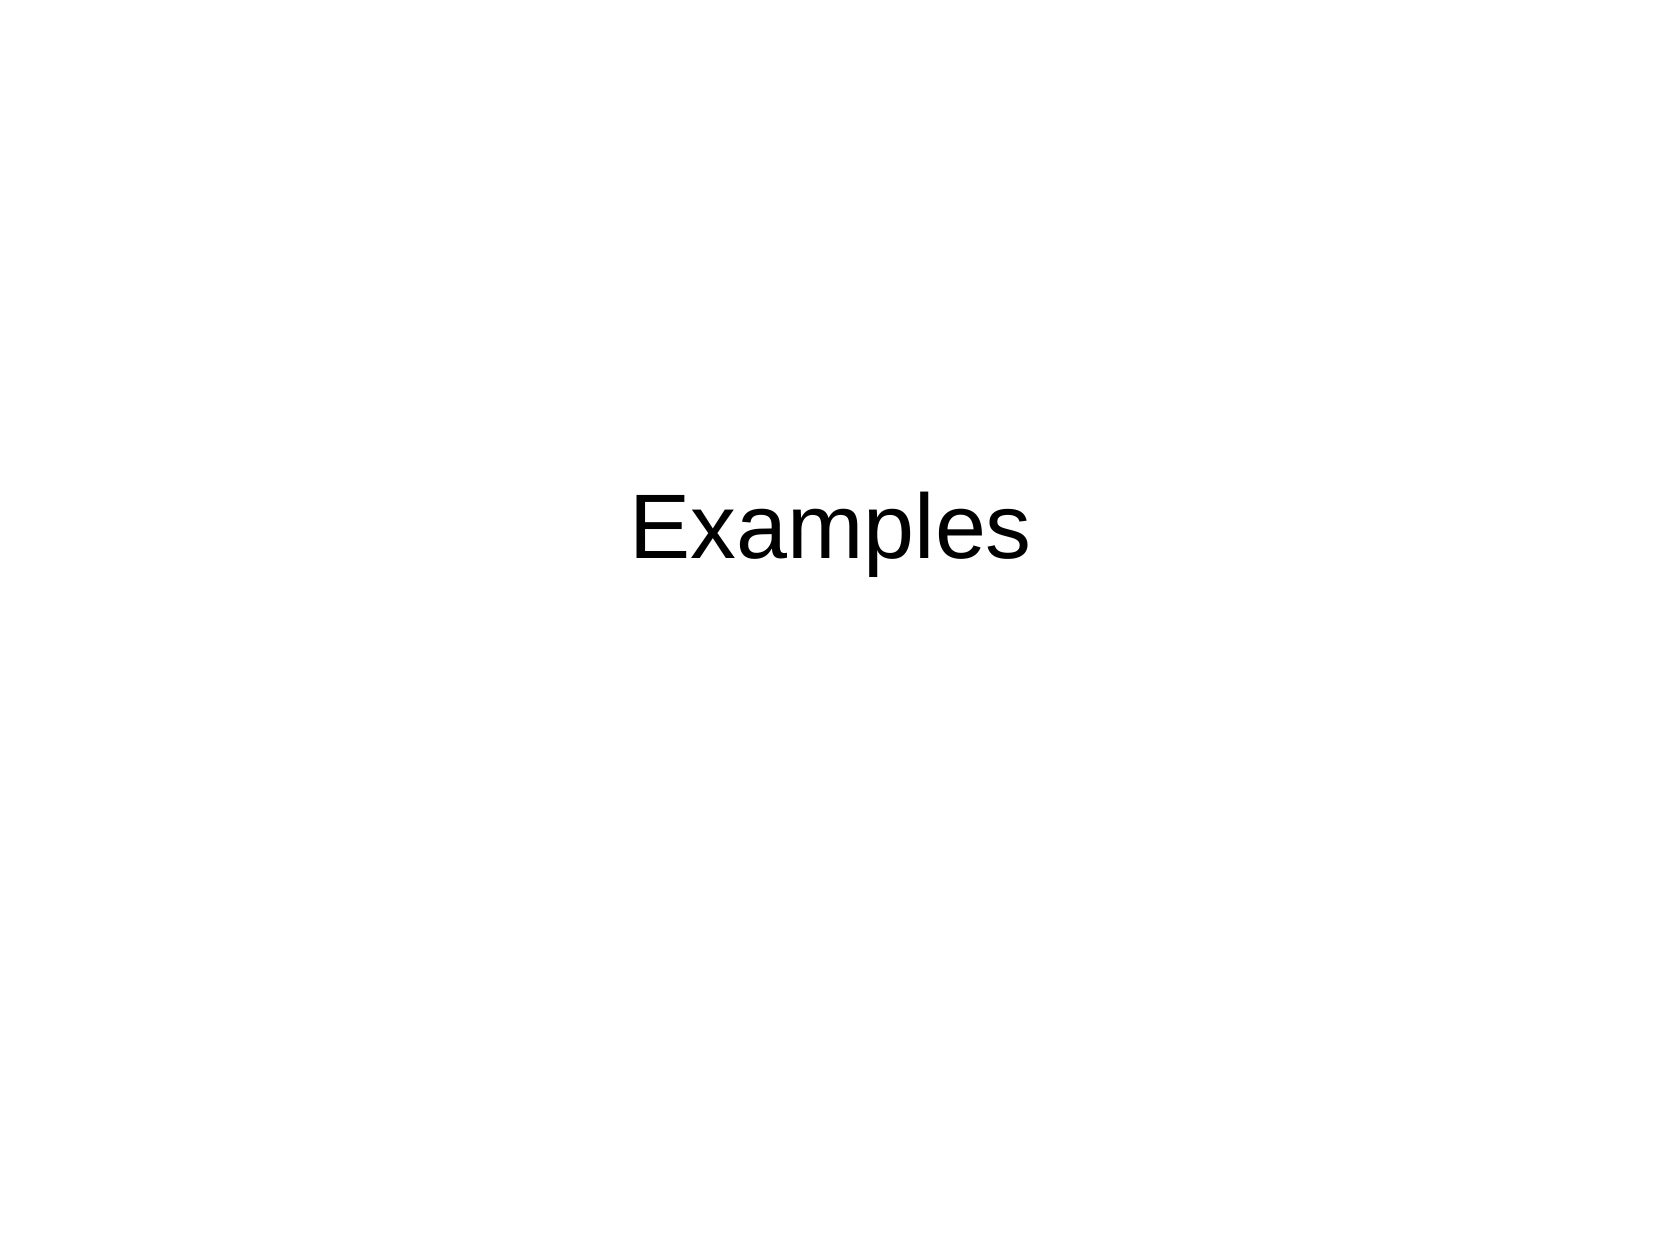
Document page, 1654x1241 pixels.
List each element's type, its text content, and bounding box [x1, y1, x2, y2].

title Examples [86, 422, 1576, 631]
